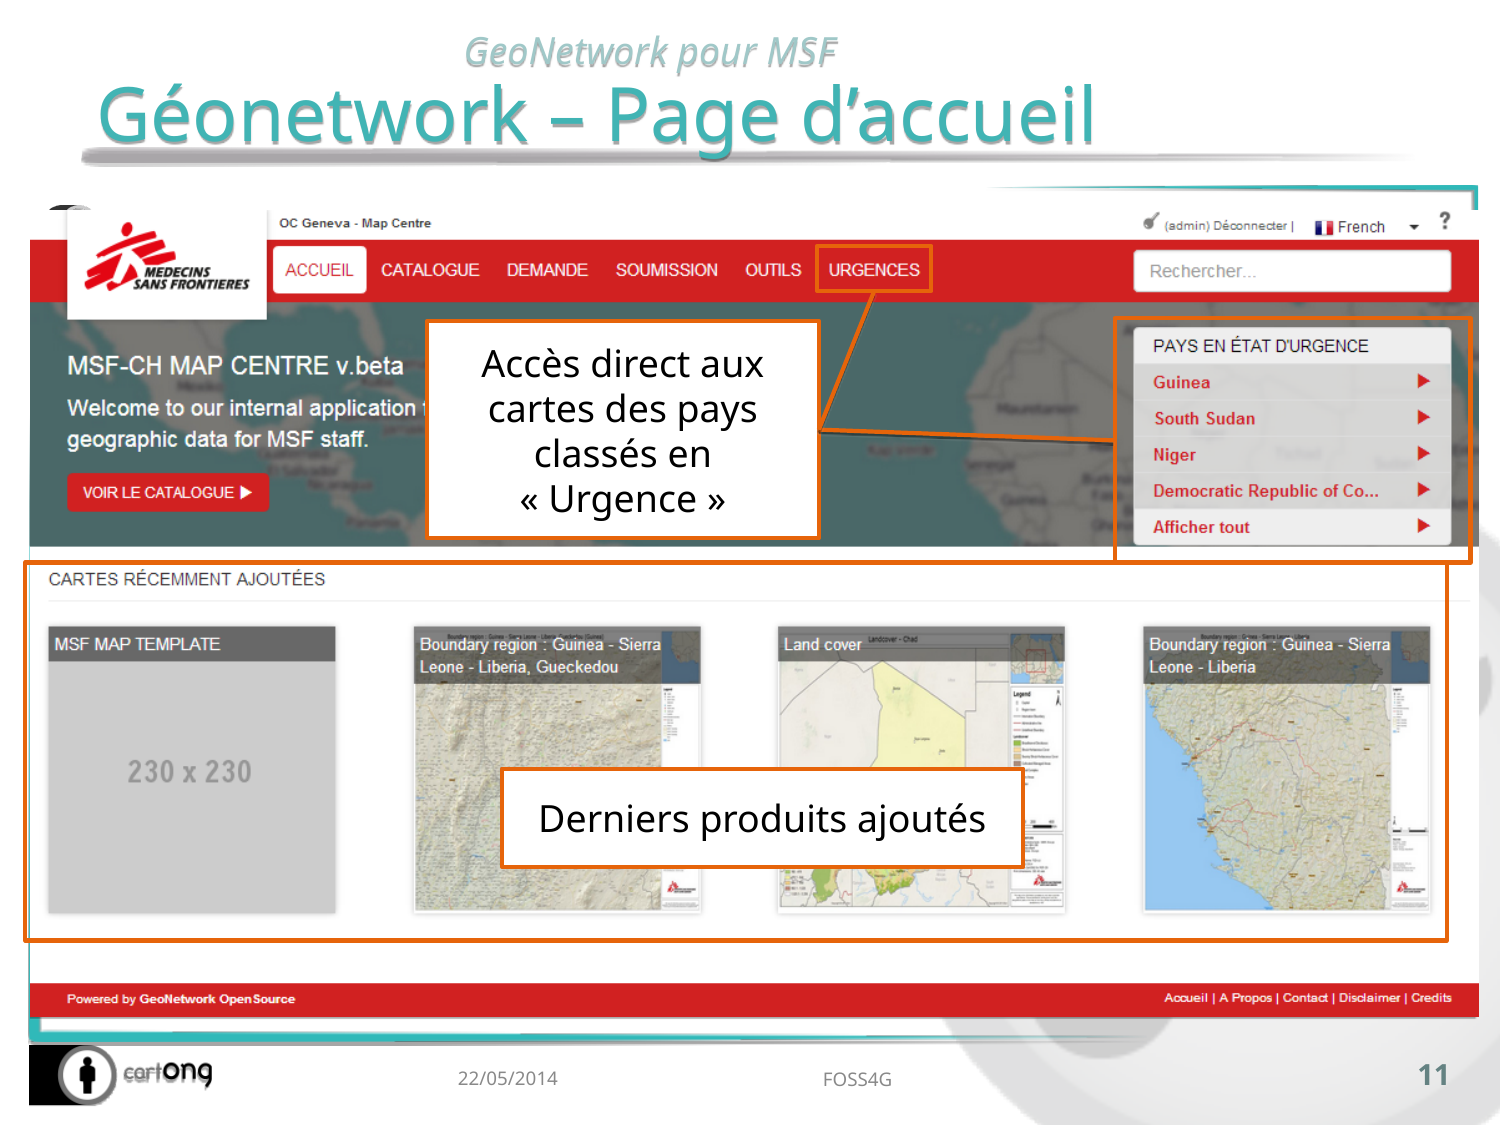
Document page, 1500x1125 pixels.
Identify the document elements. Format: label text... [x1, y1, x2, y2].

text_box Derniers produits ajoutés [502, 769, 1023, 867]
list [28, 943, 1447, 1042]
picture [30, 565, 1445, 938]
list GeoNetwork pour MSF [448, 19, 1479, 107]
text_box 22/05/2014 [442, 1048, 596, 1109]
picture [1117, 320, 1468, 560]
text_box 11 [1387, 1046, 1481, 1107]
text_box FOSS4G [620, 1048, 1096, 1109]
picture [30, 210, 1479, 1017]
list [28, 185, 1447, 560]
text_box Accès direct aux cartes des pays classés en « Urgence » [427, 321, 819, 538]
title Géonetwork – Page d’accueil [81, 58, 1432, 144]
picture [819, 248, 929, 289]
